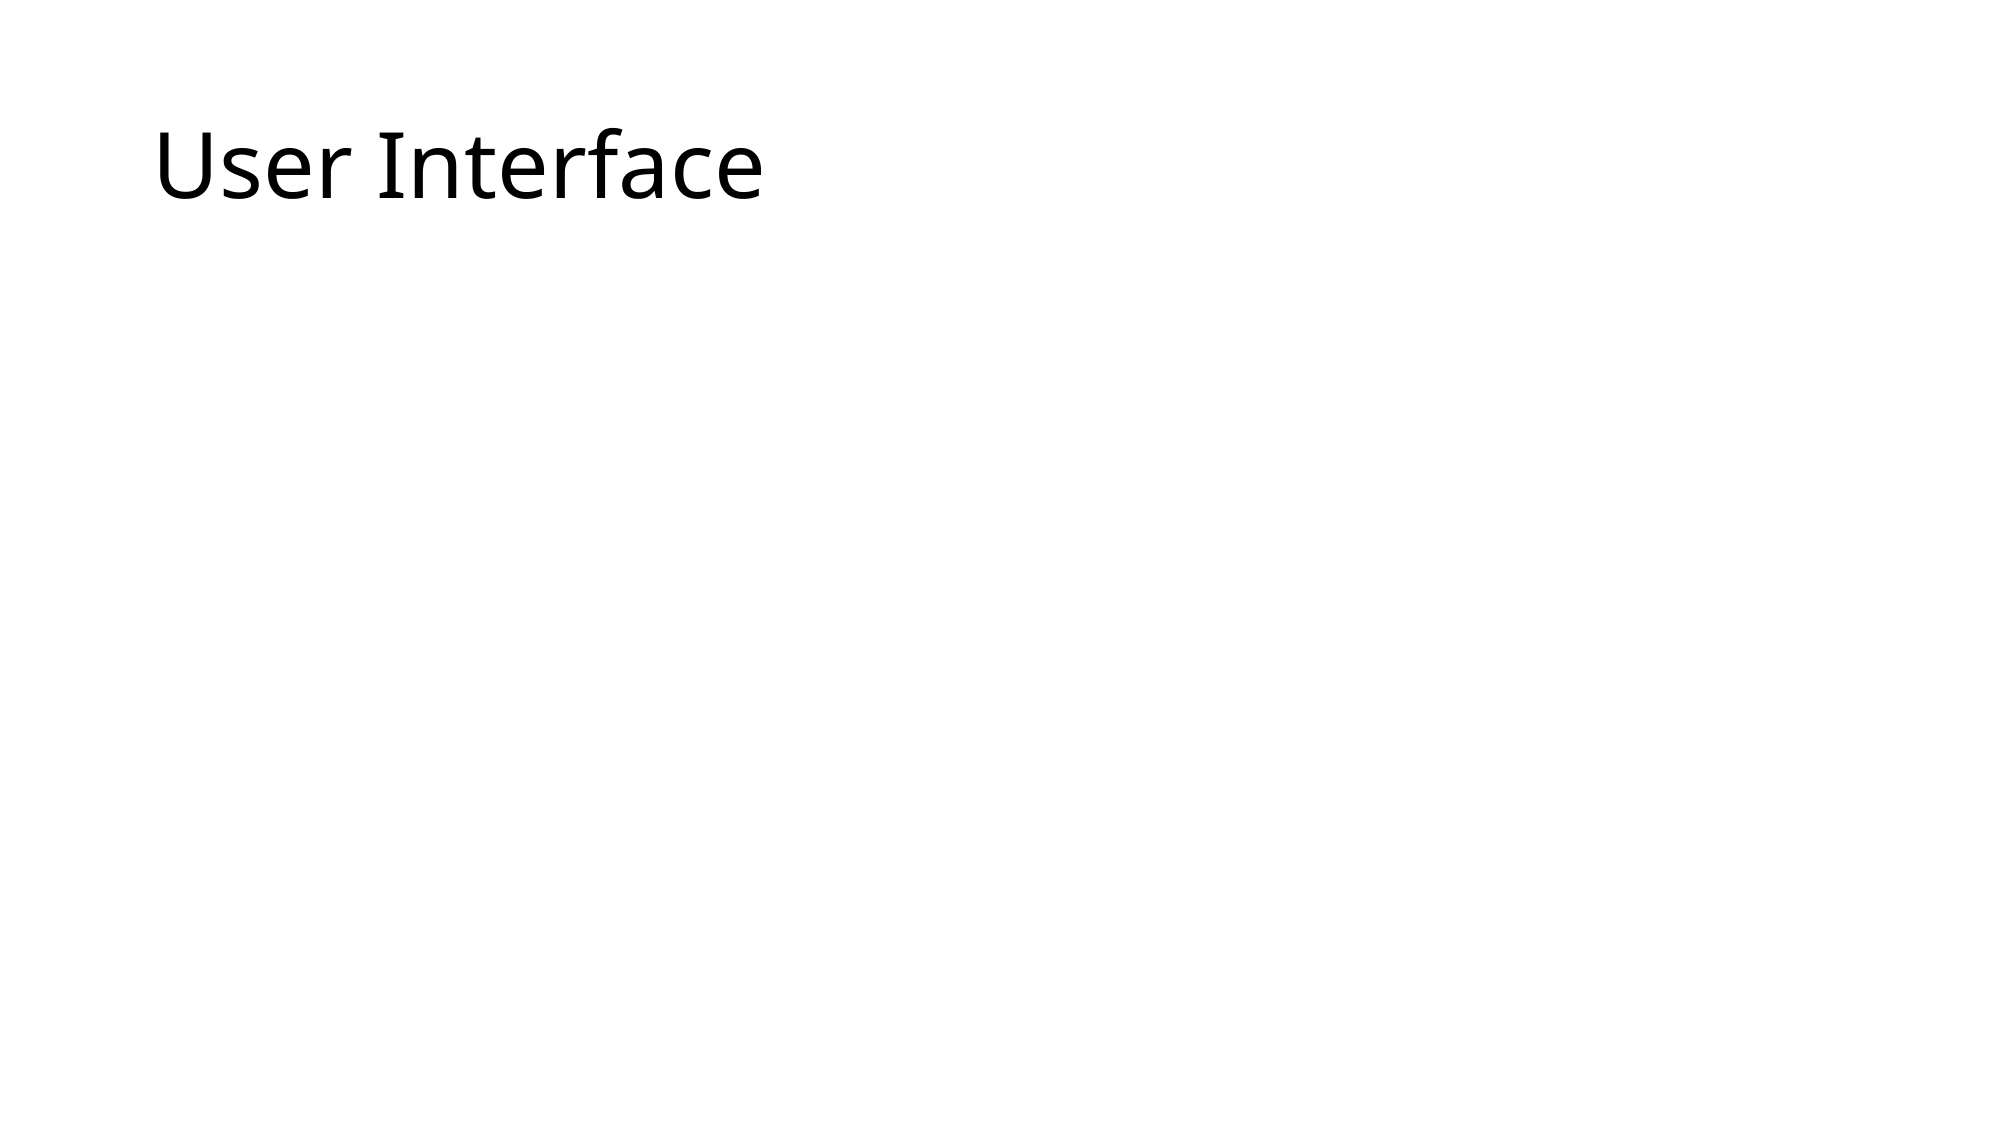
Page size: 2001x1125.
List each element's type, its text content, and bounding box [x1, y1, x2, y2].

title User Interface [137, 59, 1863, 278]
